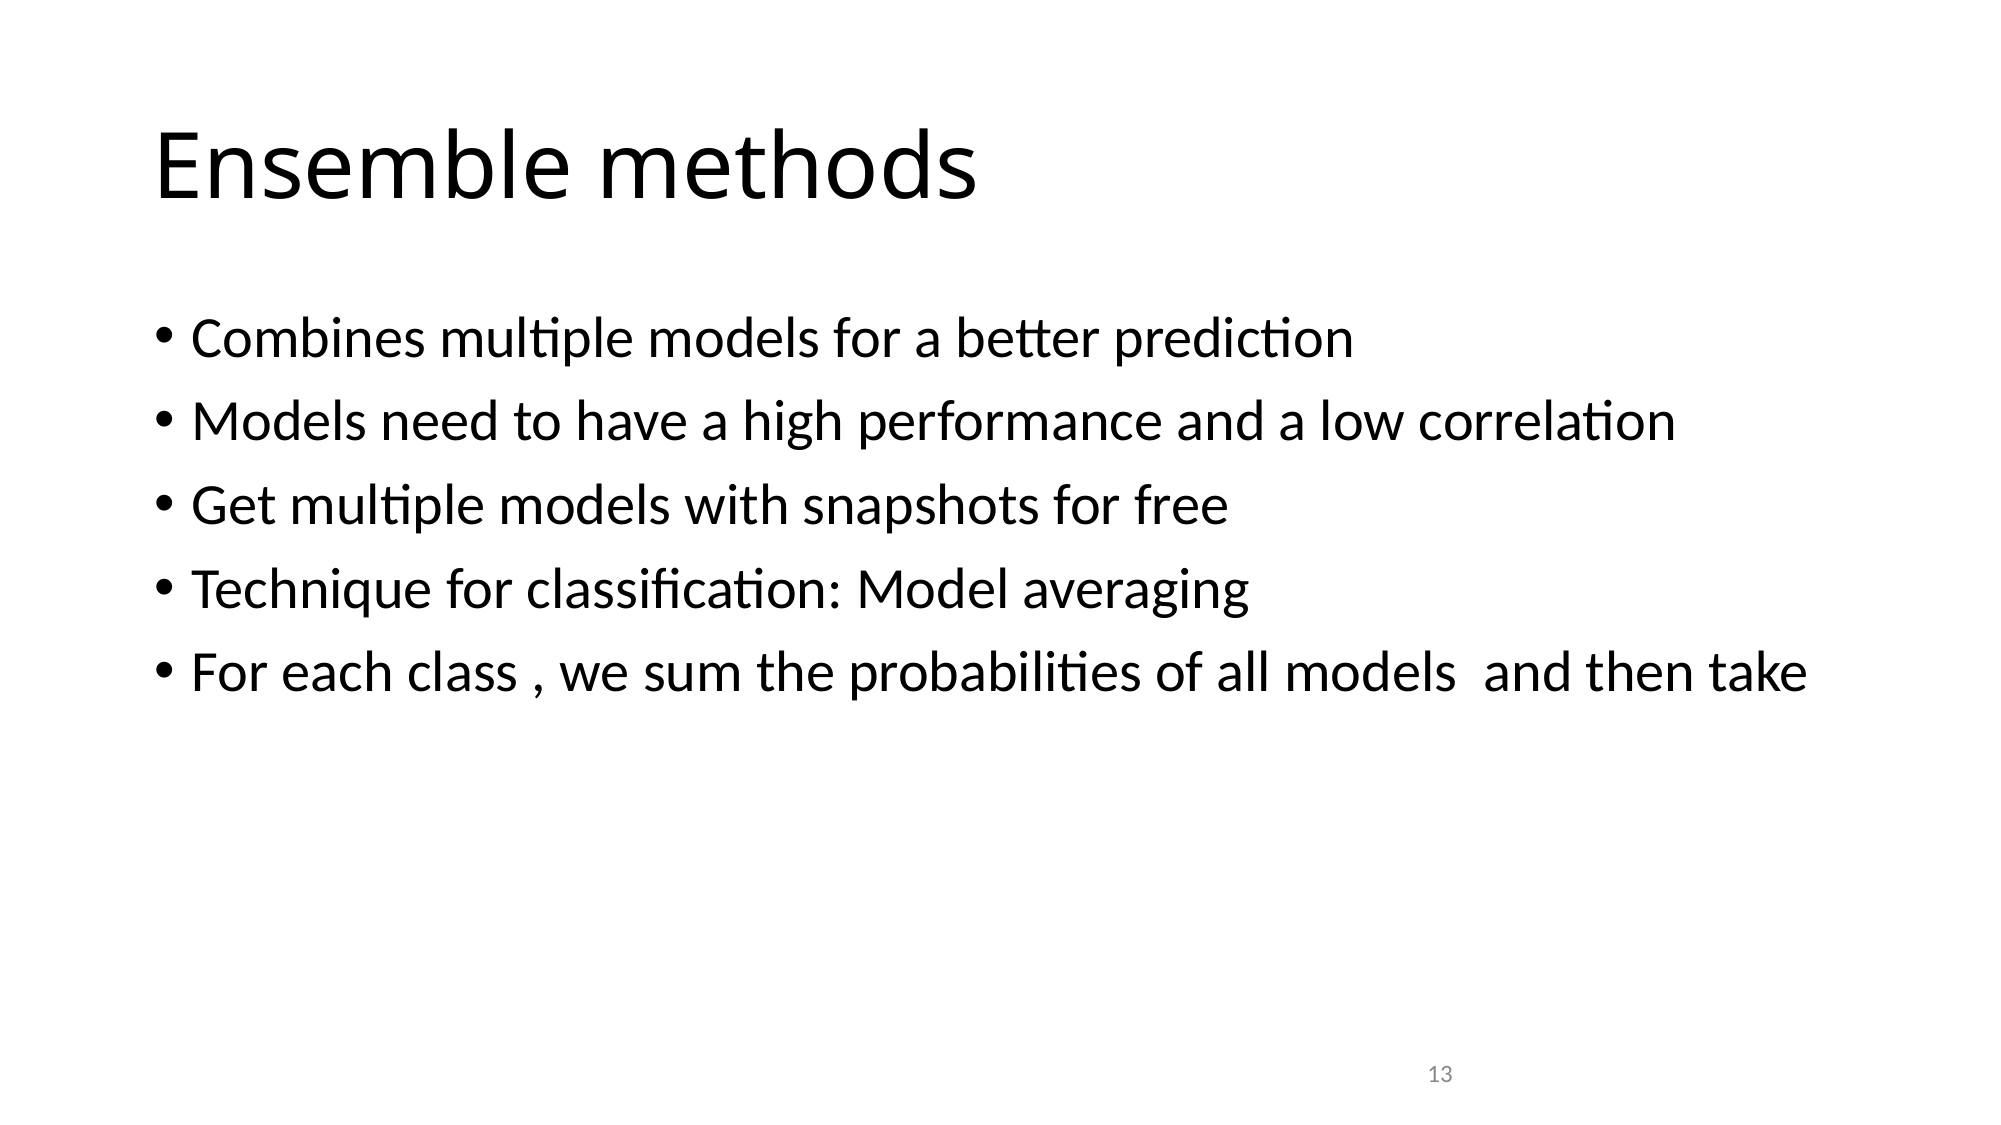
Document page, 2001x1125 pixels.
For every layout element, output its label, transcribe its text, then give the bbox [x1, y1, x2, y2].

text_box [1412, 1042, 1863, 1103]
title Ensemble methods [137, 59, 1863, 278]
list Combines multiple models for a better prediction Models need to have a high performance and a low correlation Get multiple models with snapshots for free Technique for classification: Model averaging For each class , we sum the probabilities of all models and then take [139, 299, 1865, 1014]
